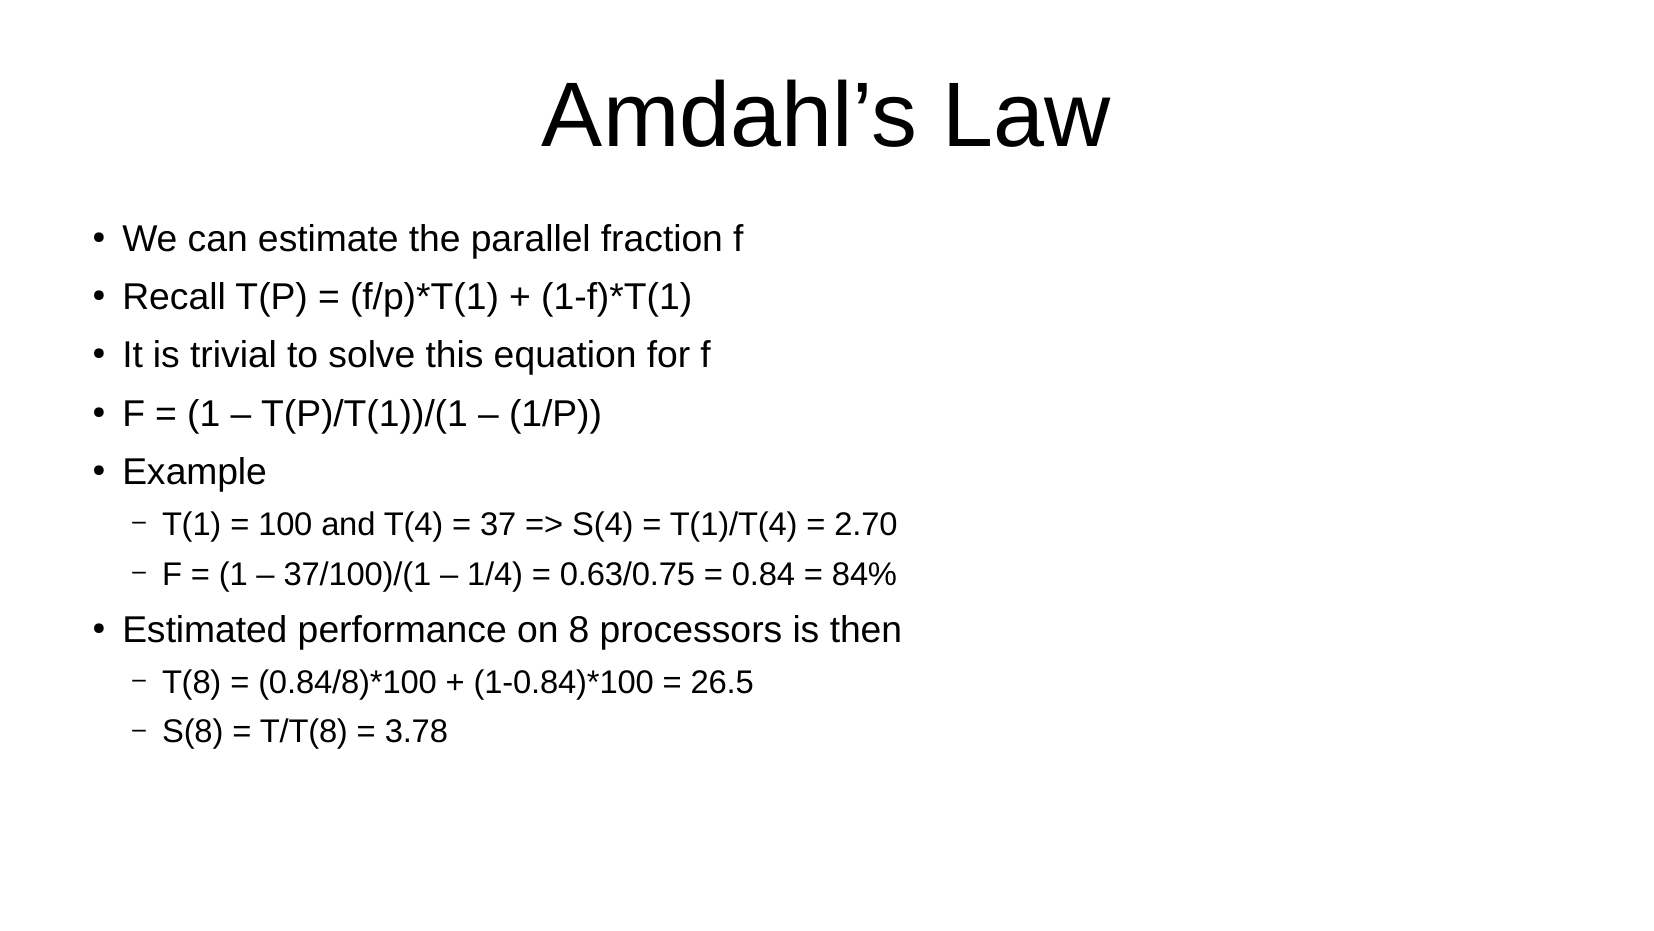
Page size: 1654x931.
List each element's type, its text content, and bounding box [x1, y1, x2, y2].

list We can estimate the parallel fraction f Recall T(P) = (f/p)*T(1) + (1-f)*T(1) It is trivial to solve this equation for f F = (1 – T(P)/T(1))/(1 – (1/P)) Example T(1) = 100 and T(4) = 37 => S(4) = T(1)/T(4) = 2.70 F = (1 – 37/100)/(1 – 1/4) = 0.63/0.75 = 0.84 = 84% Estimated performance on 8 processors is then T(8) = (0.84/8)*100 + (1-0.84)*100 = 26.5 S(8) = T/T(8) = 3.78 [82, 217, 1571, 758]
title Amdahl’s Law [82, 37, 1571, 193]
